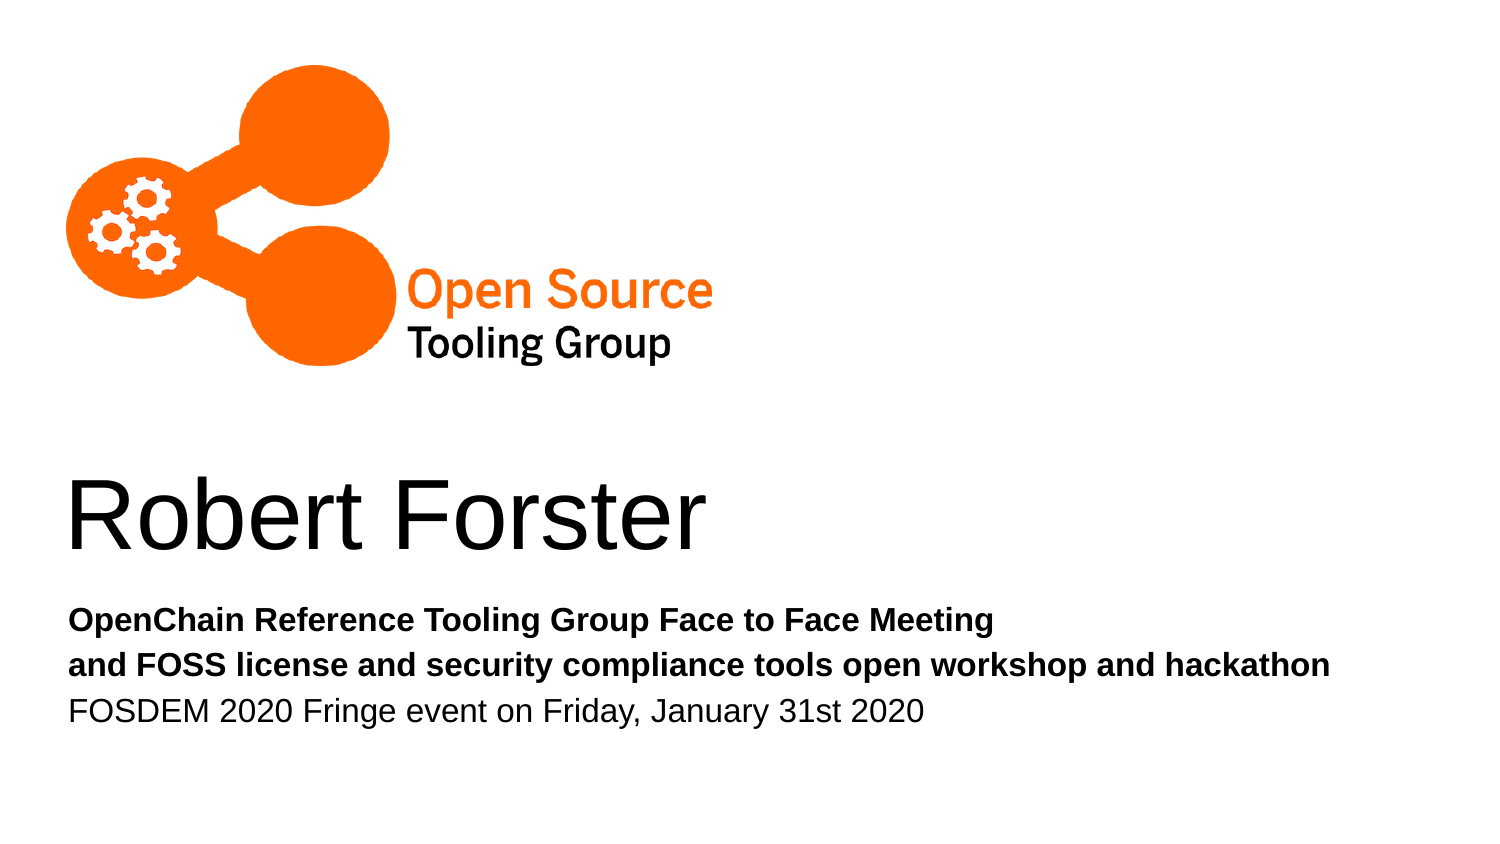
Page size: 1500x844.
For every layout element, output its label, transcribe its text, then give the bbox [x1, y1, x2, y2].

text_box OpenChain Reference Tooling Group Face to Face Meeting and FOSS license and security compliance tools open workshop and hackathon FOSDEM 2020 Fringe event on Friday, January 31st 2020 [49, 572, 1451, 772]
text_box Robert Forster [49, 434, 1344, 572]
picture [66, 65, 712, 366]
